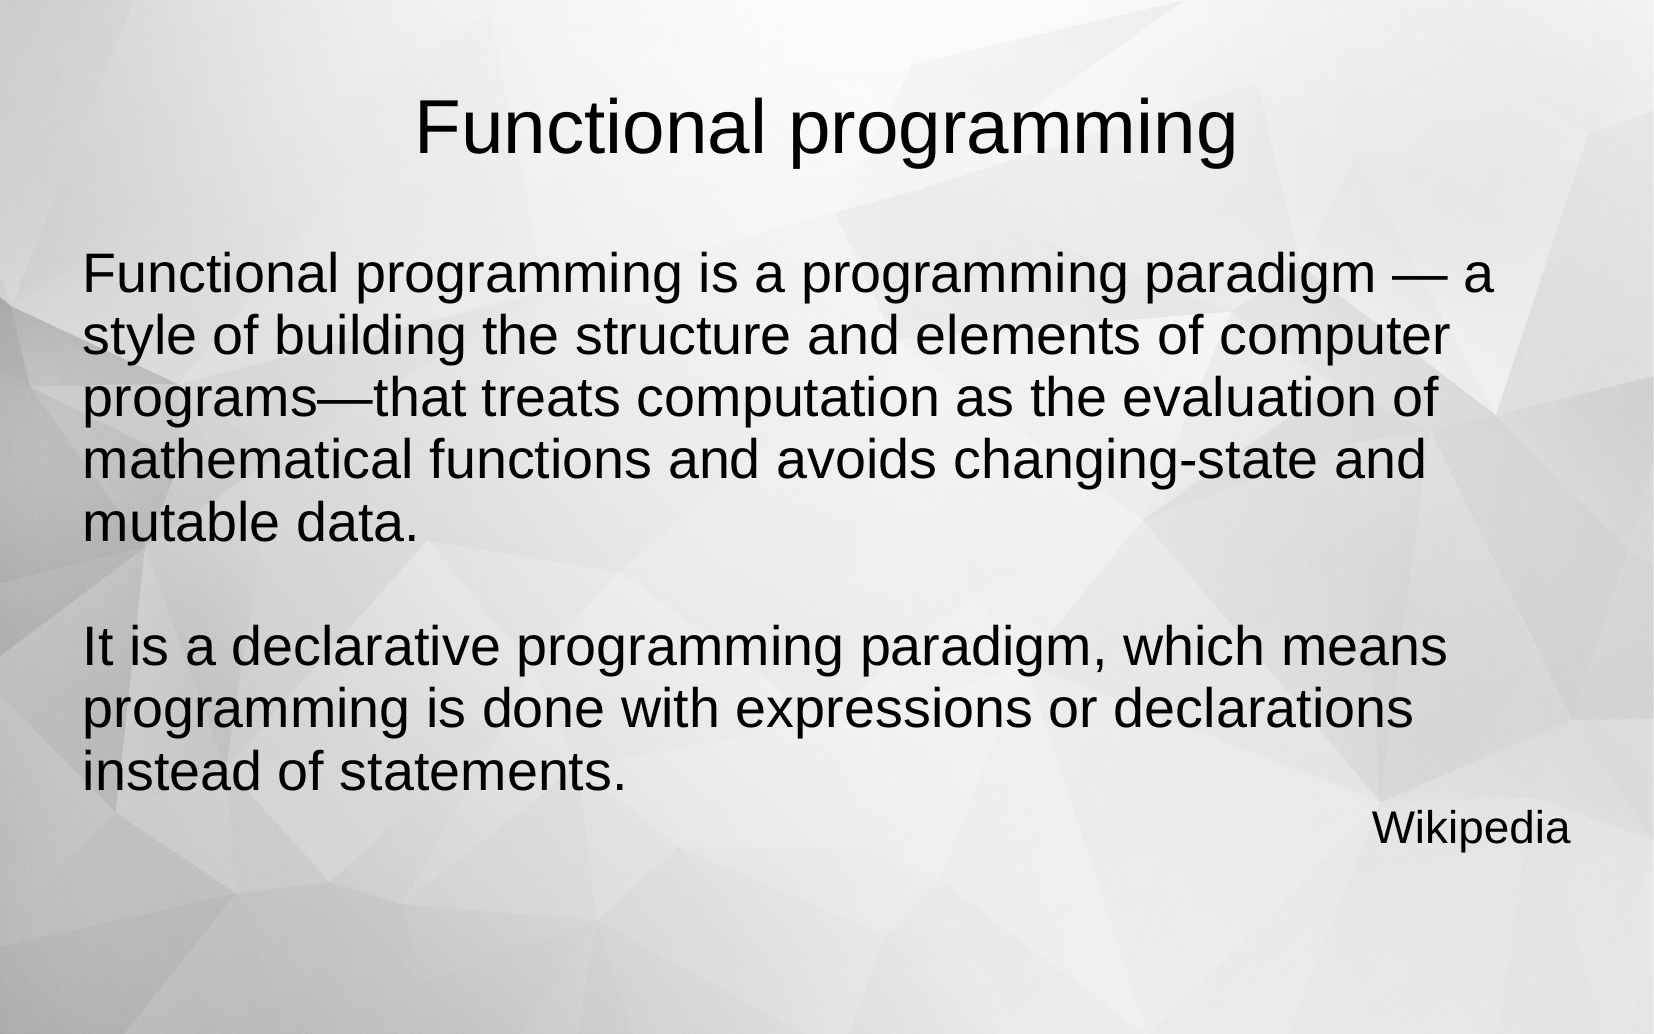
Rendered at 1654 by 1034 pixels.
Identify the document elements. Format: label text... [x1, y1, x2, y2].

picture [0, 0, 1654, 1034]
subtitle Functional programming is a programming paradigm — a style of building the structure and elements of computer programs—that treats computation as the evaluation of mathematical functions and avoids changing-state and mutable data. It is a declarative programming paradigm, which means programming is done with expressions or declarations instead of statements. Wikipedia [82, 241, 1571, 852]
title Functional programming [82, 41, 1571, 214]
